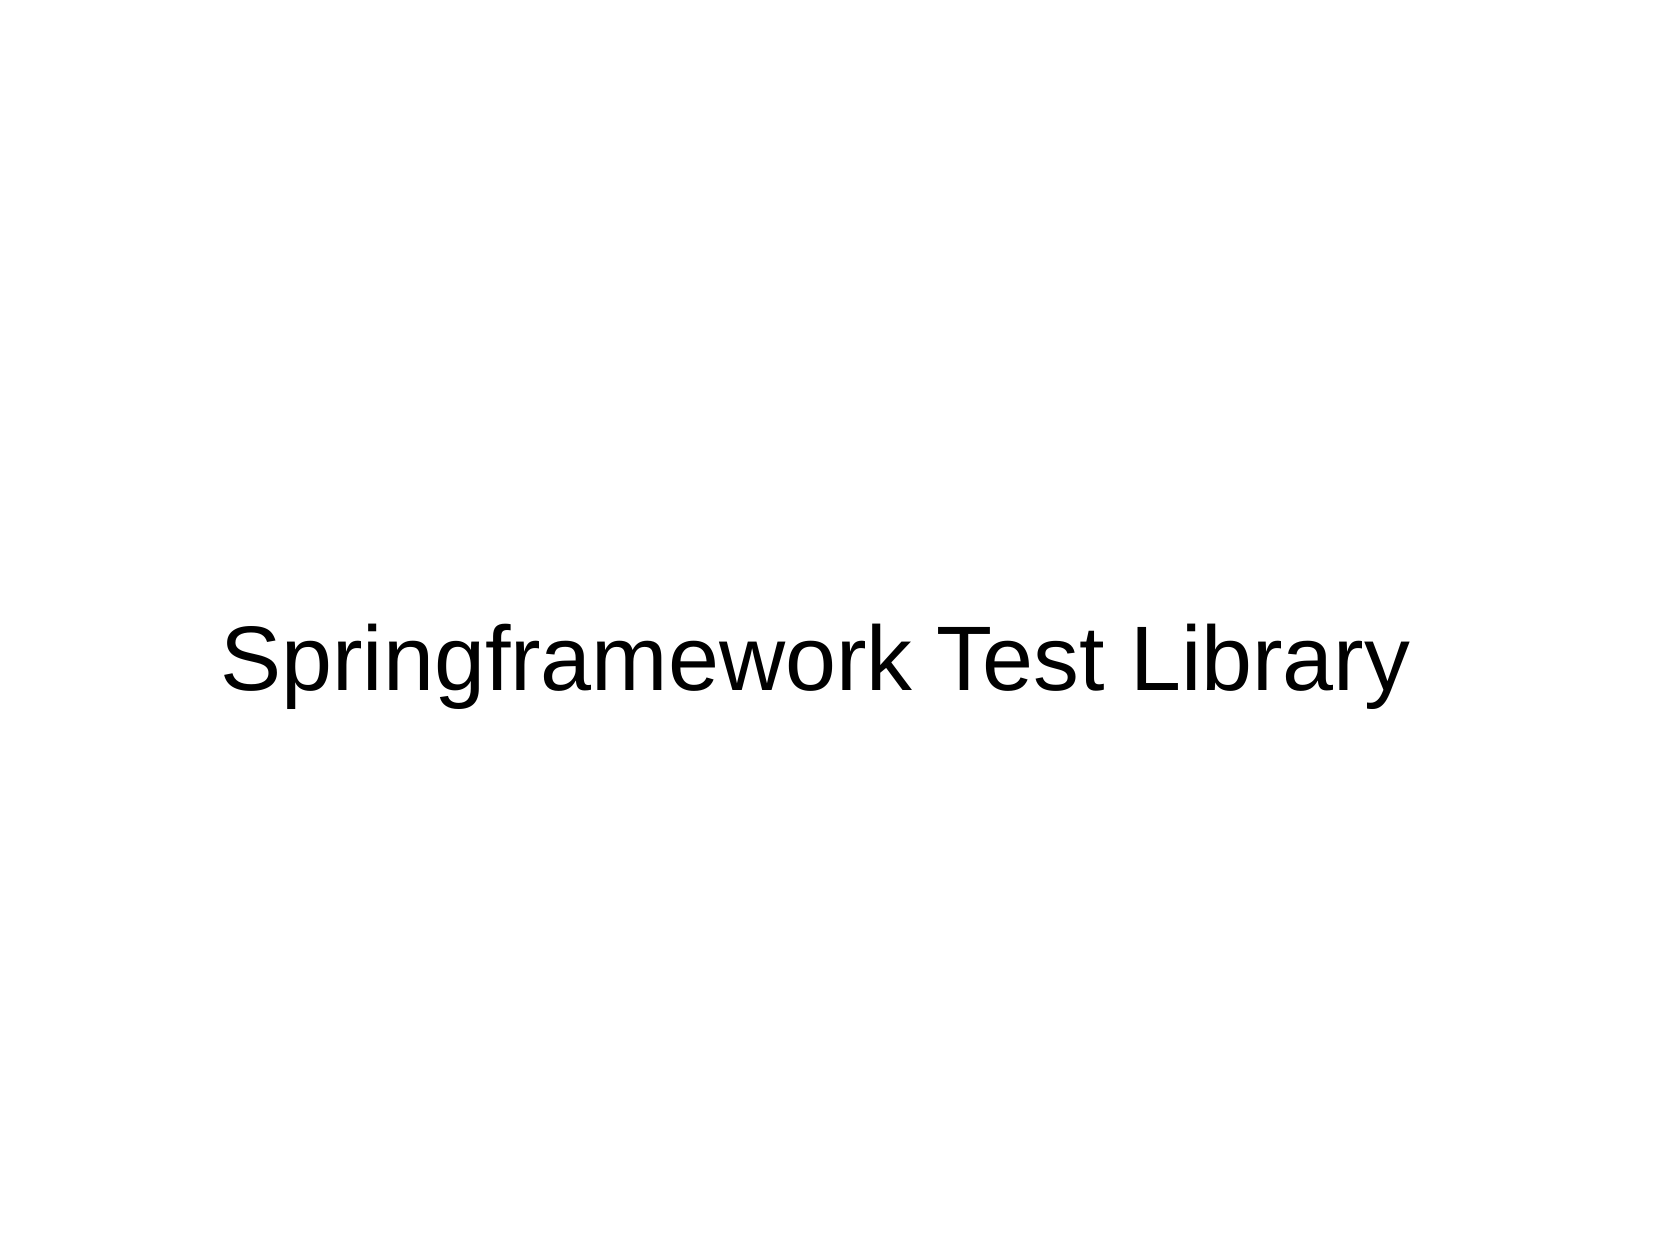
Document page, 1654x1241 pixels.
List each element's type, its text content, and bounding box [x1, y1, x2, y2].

title Springframework Test Library [71, 555, 1561, 763]
